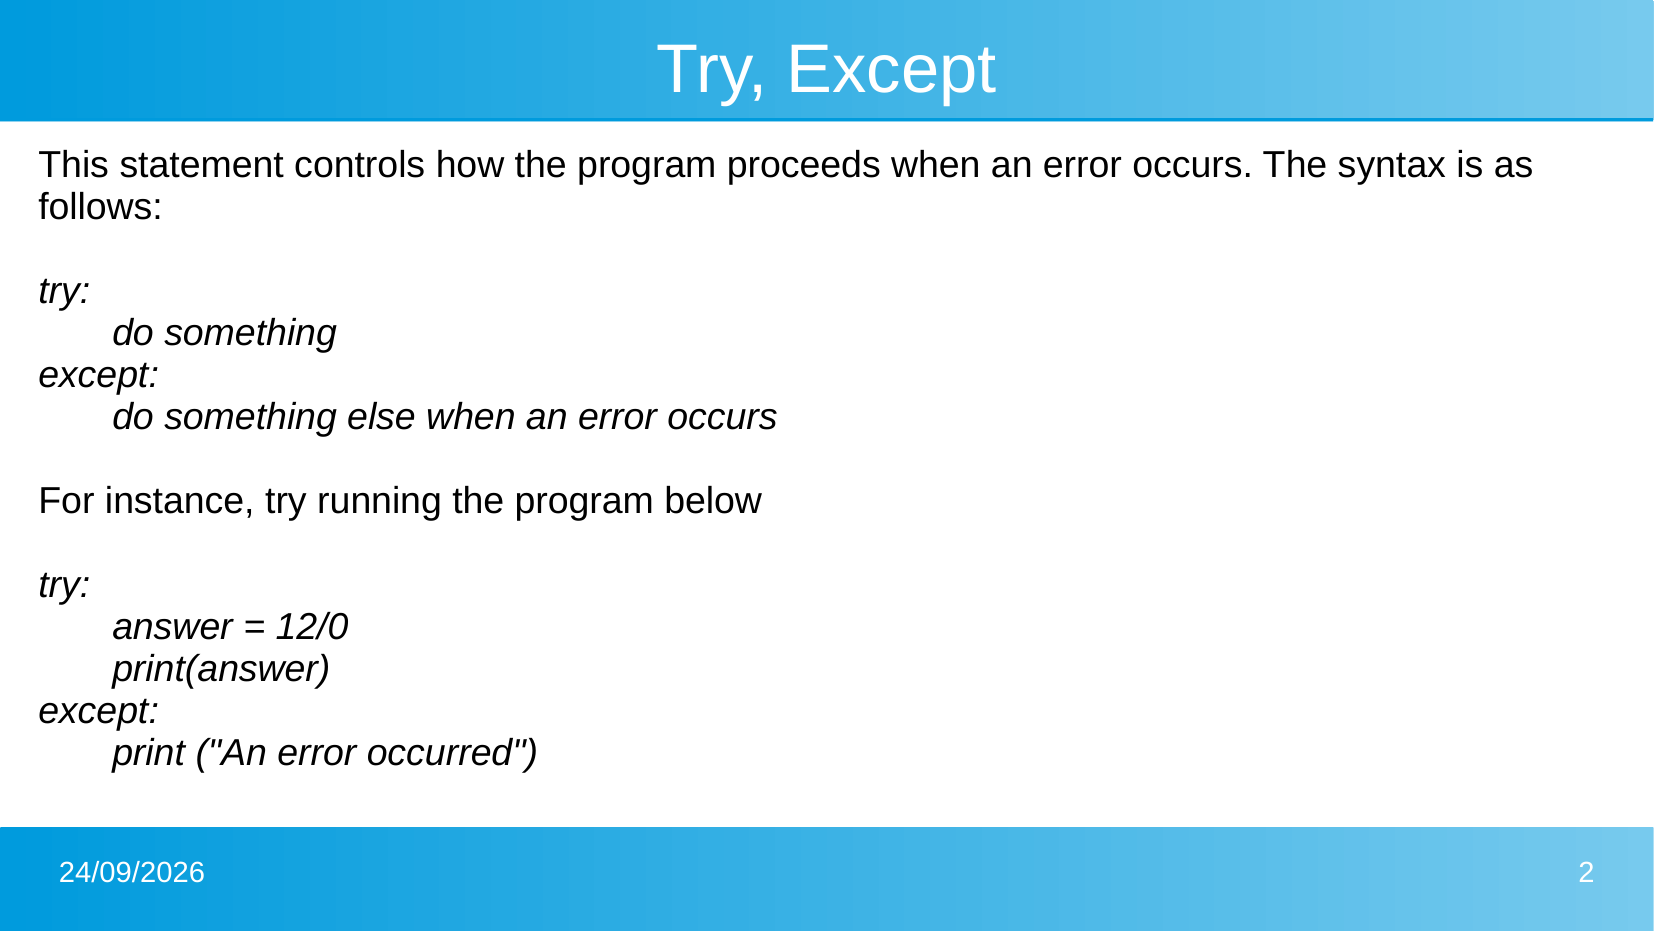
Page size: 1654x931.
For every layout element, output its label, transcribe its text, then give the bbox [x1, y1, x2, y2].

title Try, Except [59, 29, 1595, 108]
text_box This statement controls how the program proceeds when an error occurs. The syntax is as follows: try: do something except: do something else when an error occurs For instance, try running the program below try: answer = 12/0 print(answer) except: print ("An error occurred") [23, 135, 1595, 781]
